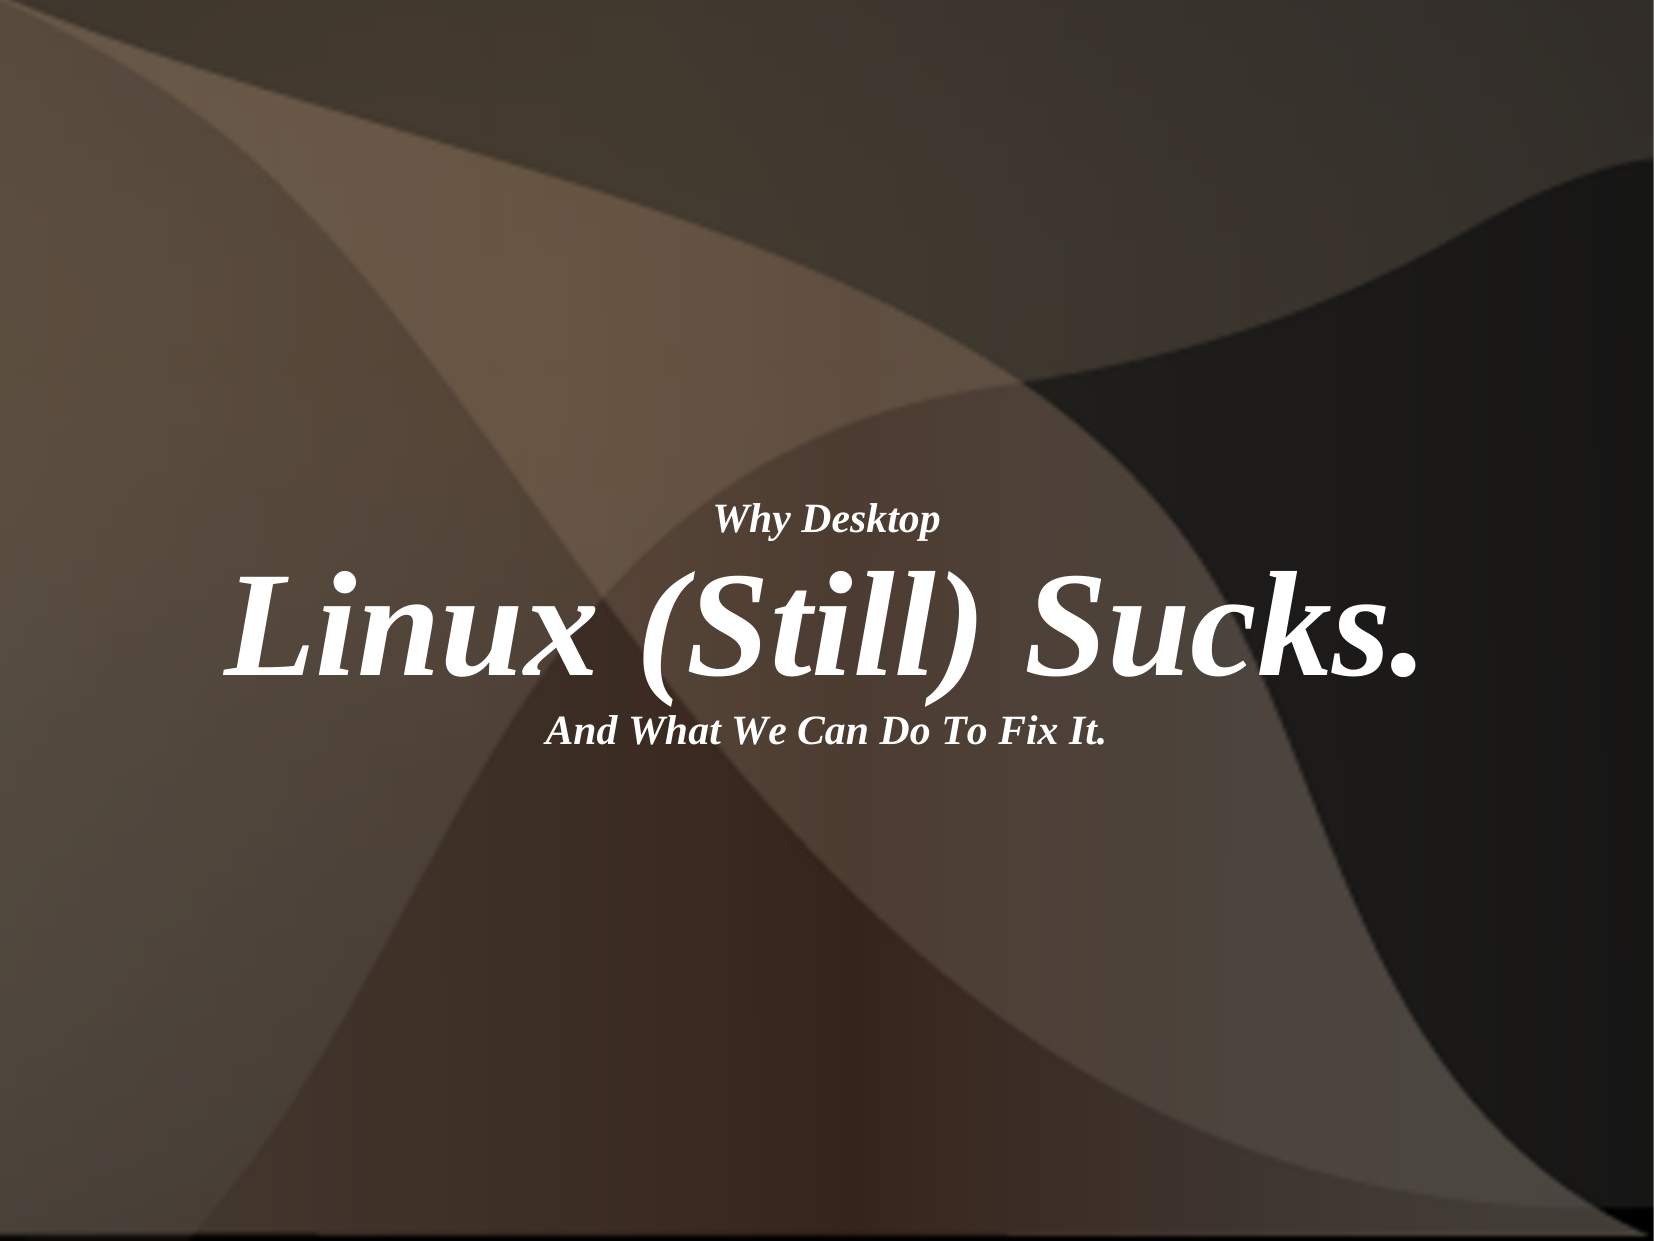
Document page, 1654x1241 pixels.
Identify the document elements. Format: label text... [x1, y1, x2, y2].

title Why Desktop Linux (Still) Sucks. And What We Can Do To Fix It. [82, 49, 1571, 1201]
picture [0, 0, 1654, 1241]
